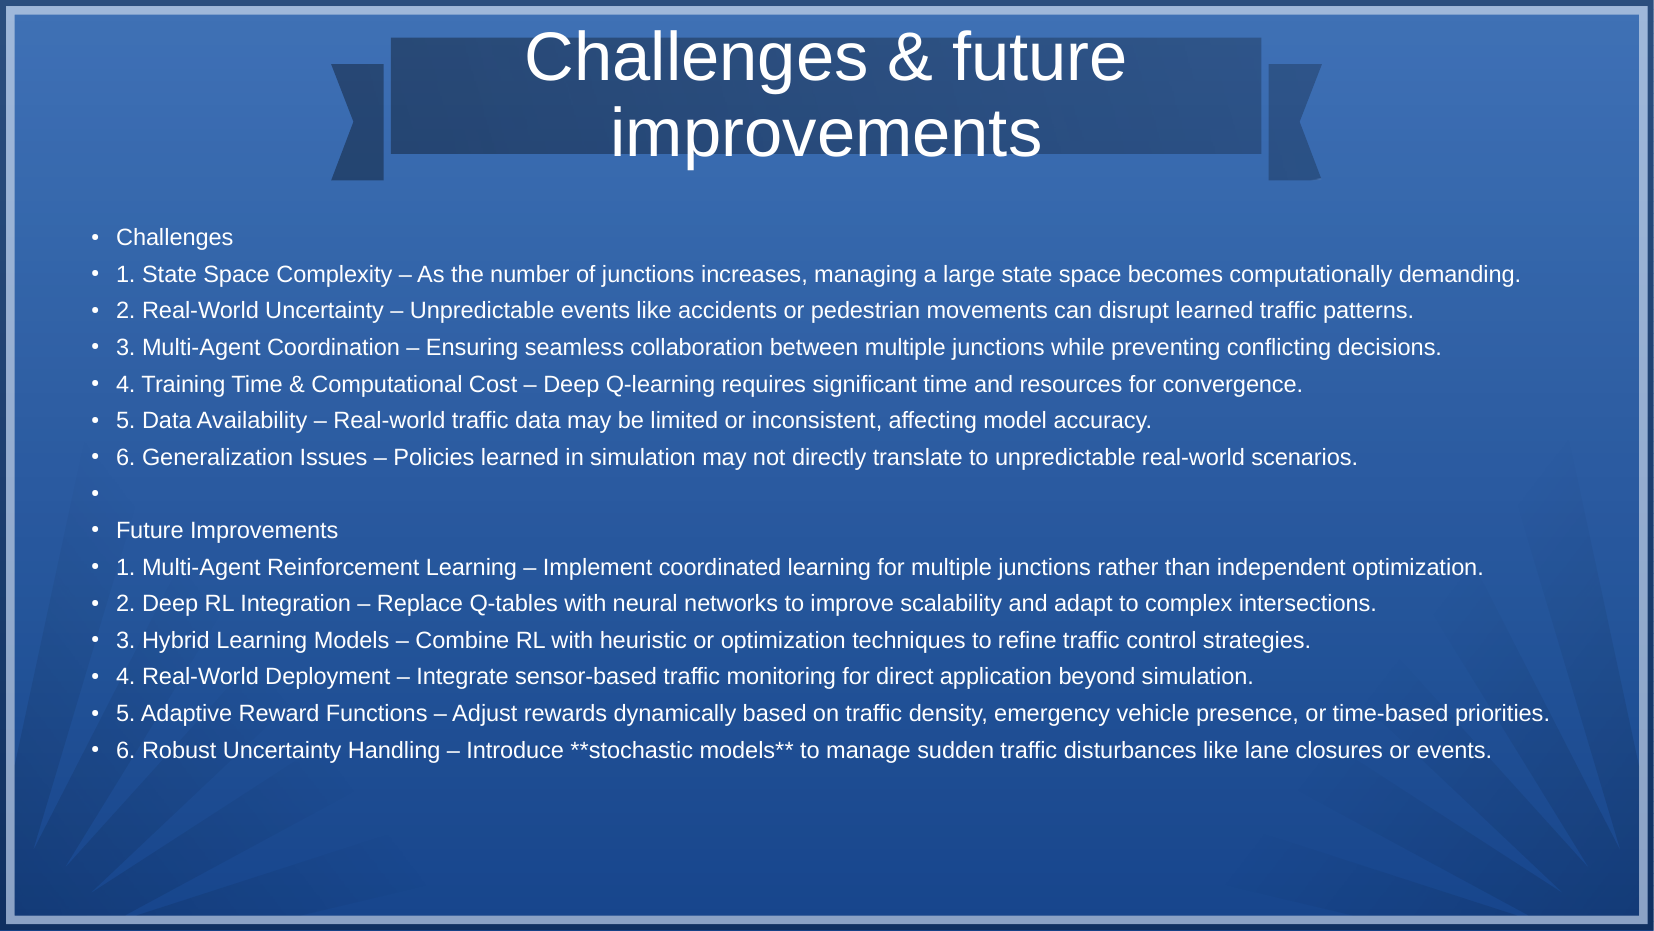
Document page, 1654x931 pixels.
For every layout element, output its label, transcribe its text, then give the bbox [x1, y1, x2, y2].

list Challenges 1. State Space Complexity – As the number of junctions increases, managing a large state space becomes computationally demanding. 2. Real-World Uncertainty – Unpredictable events like accidents or pedestrian movements can disrupt learned traffic patterns. 3. Multi-Agent Coordination – Ensuring seamless collaboration between multiple junctions while preventing conflicting decisions. 4. Training Time & Computational Cost – Deep Q-learning requires significant time and resources for convergence. 5. Data Availability – Real-world traffic data may be limited or inconsistent, affecting model accuracy. 6. Generalization Issues – Policies learned in simulation may not directly translate to unpredictable real-world scenarios. Future Improvements 1. Multi-Agent Reinforcement Learning – Implement coordinated learning for multiple junctions rather than independent optimization. 2. Deep RL Integration – Replace Q-tables with neural networks to improve scalability and adapt to complex intersections. 3. Hybrid Learning Models – Combine RL with heuristic or optimization techniques to refine traffic control strategies. 4. Real-World Deployment – Integrate sensor-based traffic monitoring for direct application beyond simulation. 5. Adaptive Reward Functions – Adjust rewards dynamically based on traffic density, emergency vehicle presence, or time-based priorities. 6. Robust Uncertainty Handling – Introduce **stochastic models** to manage sudden traffic disturbances like lane closures or events. [82, 224, 1571, 848]
title Challenges & future improvements [389, 17, 1264, 172]
